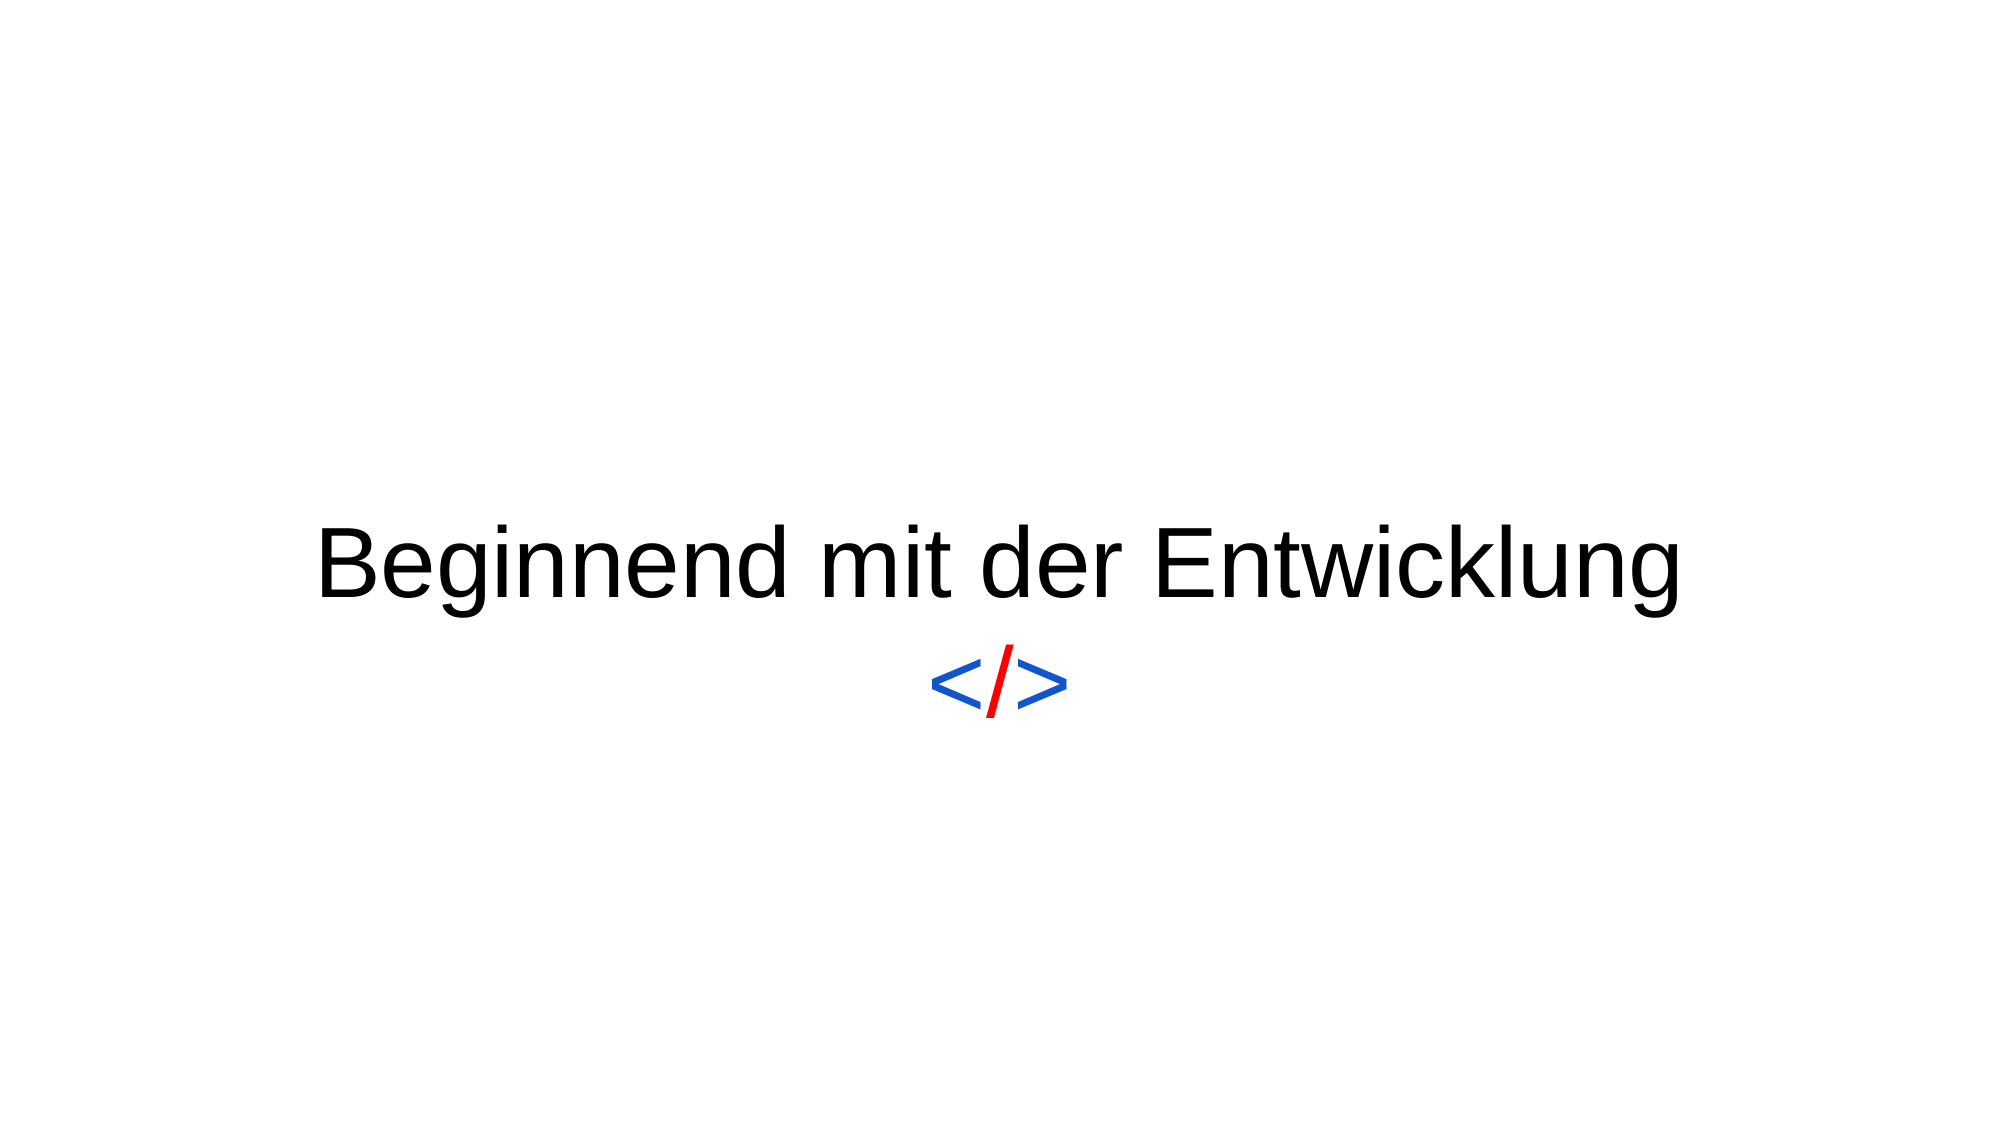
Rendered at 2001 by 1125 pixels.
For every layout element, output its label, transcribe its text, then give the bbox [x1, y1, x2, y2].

title Beginnend mit der Entwicklung </> [68, 470, 1932, 765]
